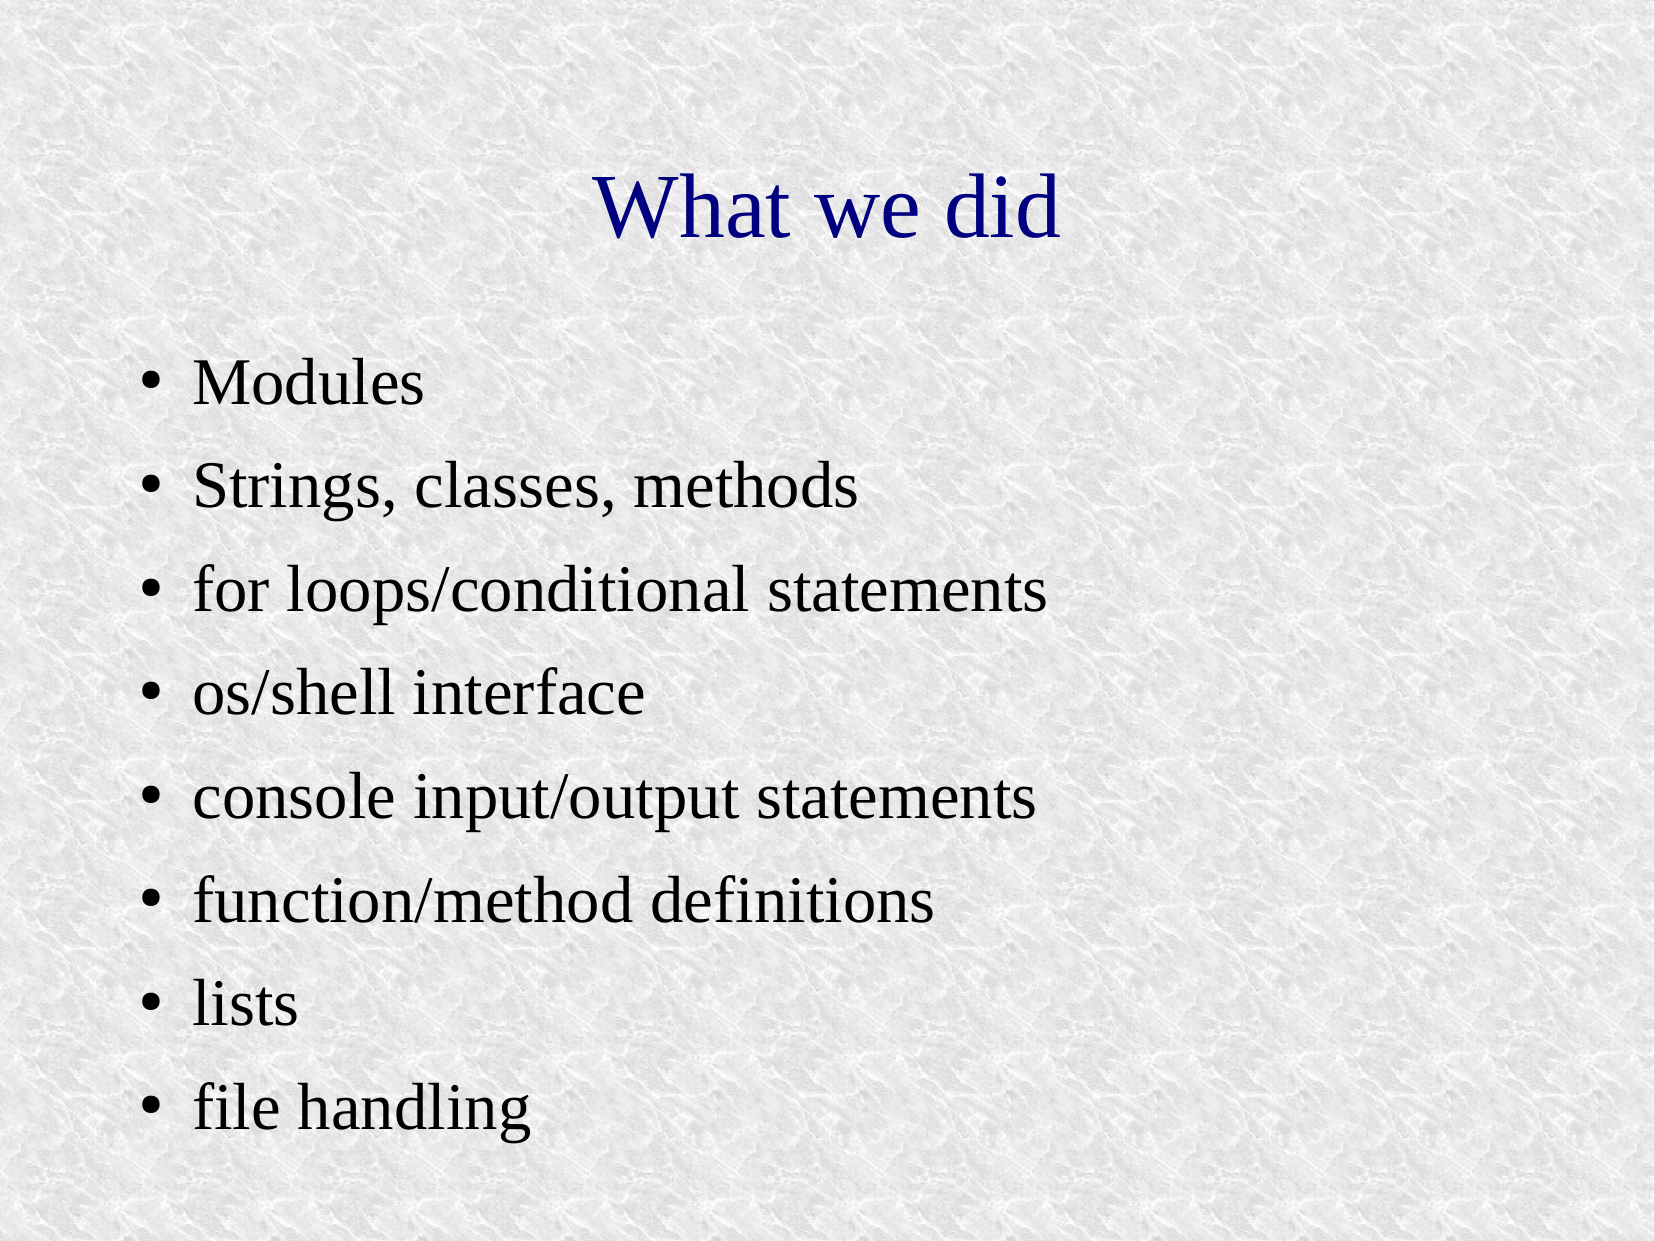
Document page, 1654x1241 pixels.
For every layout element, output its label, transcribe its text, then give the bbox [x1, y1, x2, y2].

list Modules Strings, classes, methods for loops/conditional statements os/shell interface console input/output statements function/method definitions lists file handling [121, 344, 1534, 1208]
picture [0, 0, 1654, 1241]
title What we did [121, 102, 1534, 311]
